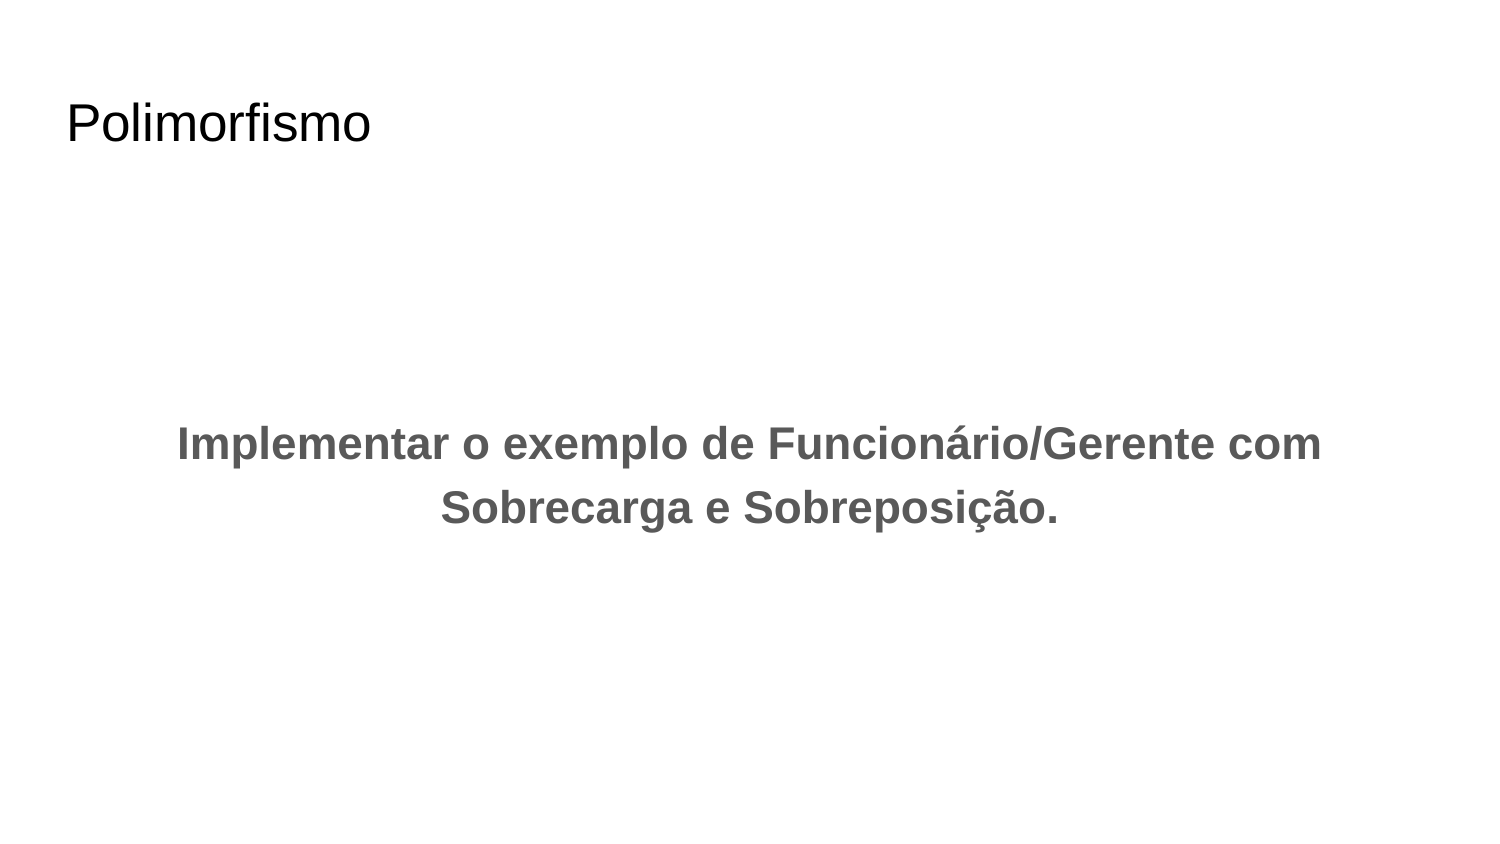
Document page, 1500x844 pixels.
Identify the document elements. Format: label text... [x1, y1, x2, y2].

list Implementar o exemplo de Funcionário/Gerente com Sobrecarga e Sobreposição. [51, 189, 1449, 750]
title Polimorfismo [51, 72, 1449, 167]
